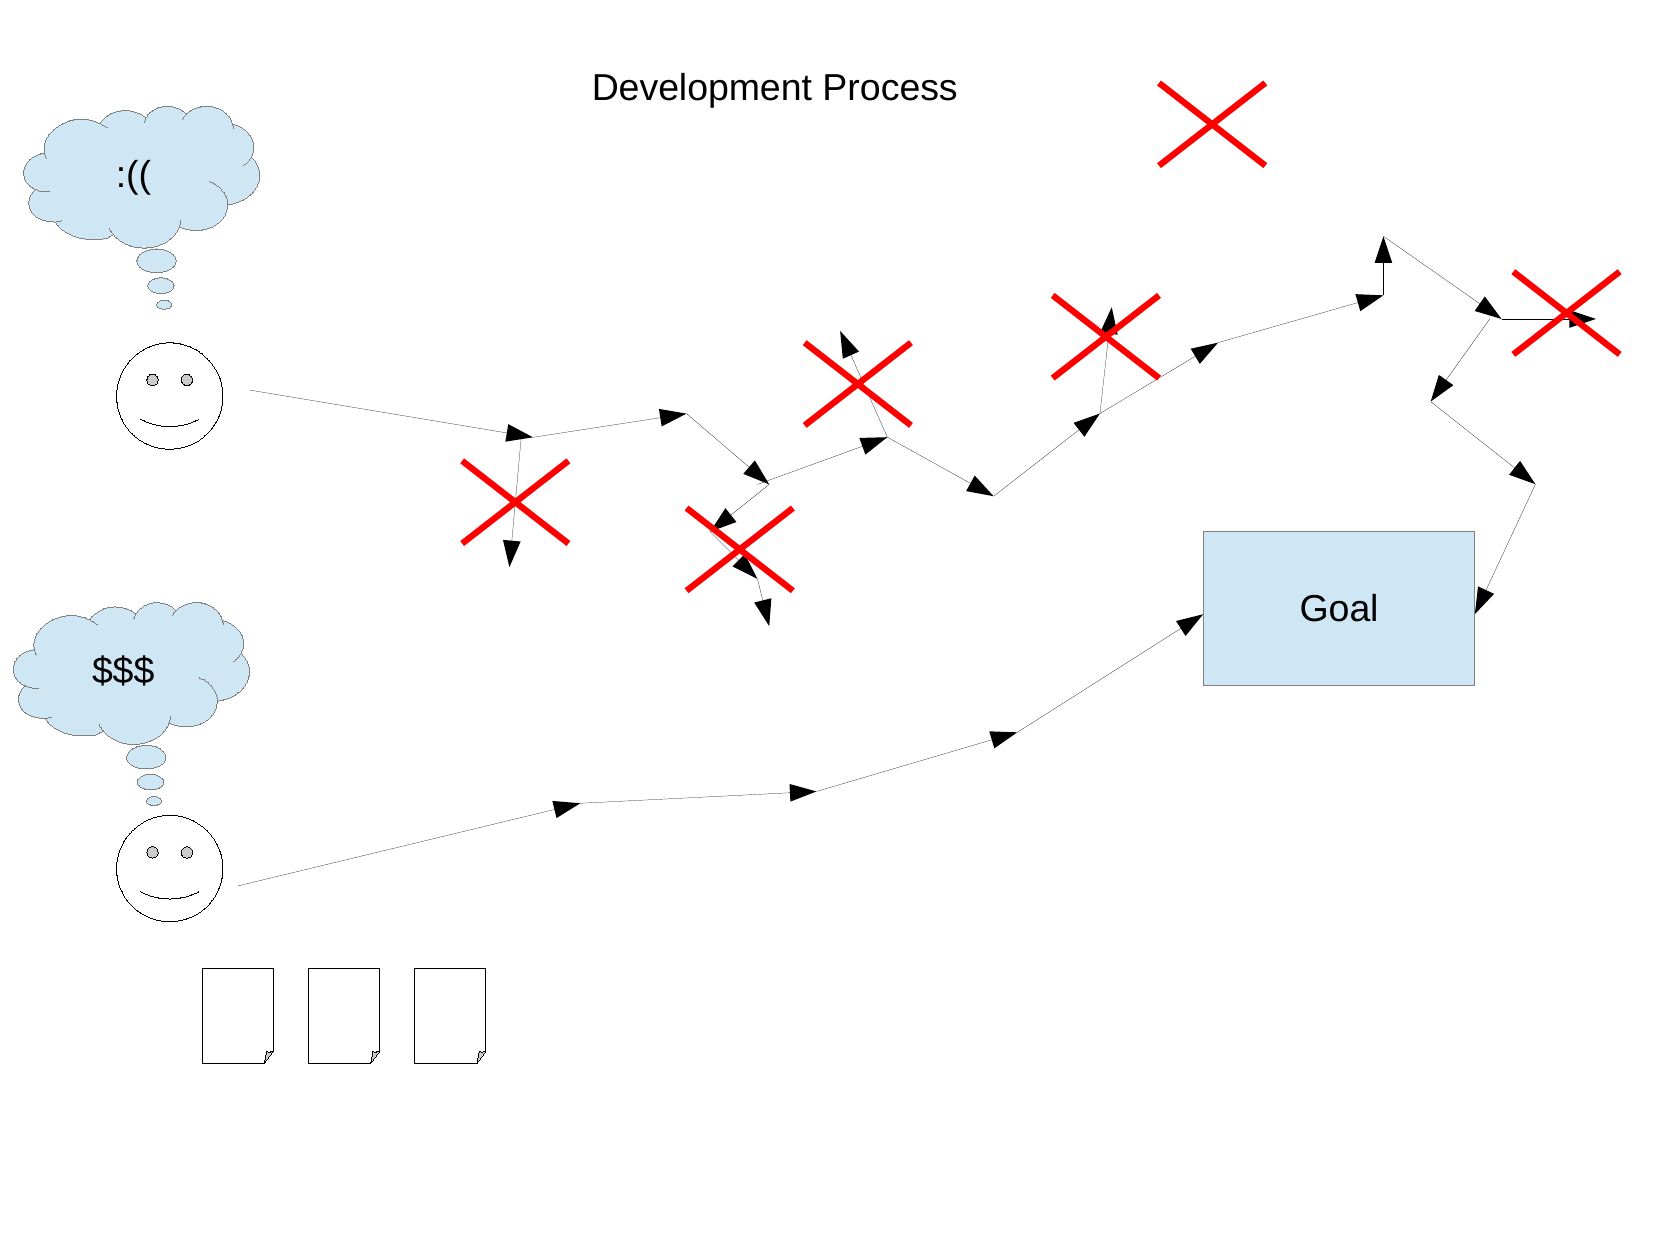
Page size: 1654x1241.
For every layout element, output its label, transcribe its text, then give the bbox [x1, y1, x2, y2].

text_box :(( [156, 300, 172, 310]
text_box $$$ [137, 774, 164, 790]
text_box :(( [147, 277, 175, 294]
text_box [308, 968, 380, 1064]
text_box :(( [23, 106, 260, 249]
text_box $$$ [146, 796, 162, 806]
text_box Goal [1203, 531, 1475, 686]
text_box [414, 968, 486, 1064]
text_box [116, 342, 223, 450]
text_box $$$ [13, 602, 250, 769]
text_box Development Process [577, 59, 974, 117]
text_box [202, 968, 274, 1064]
text_box [116, 815, 223, 922]
text_box :(( [136, 248, 177, 273]
